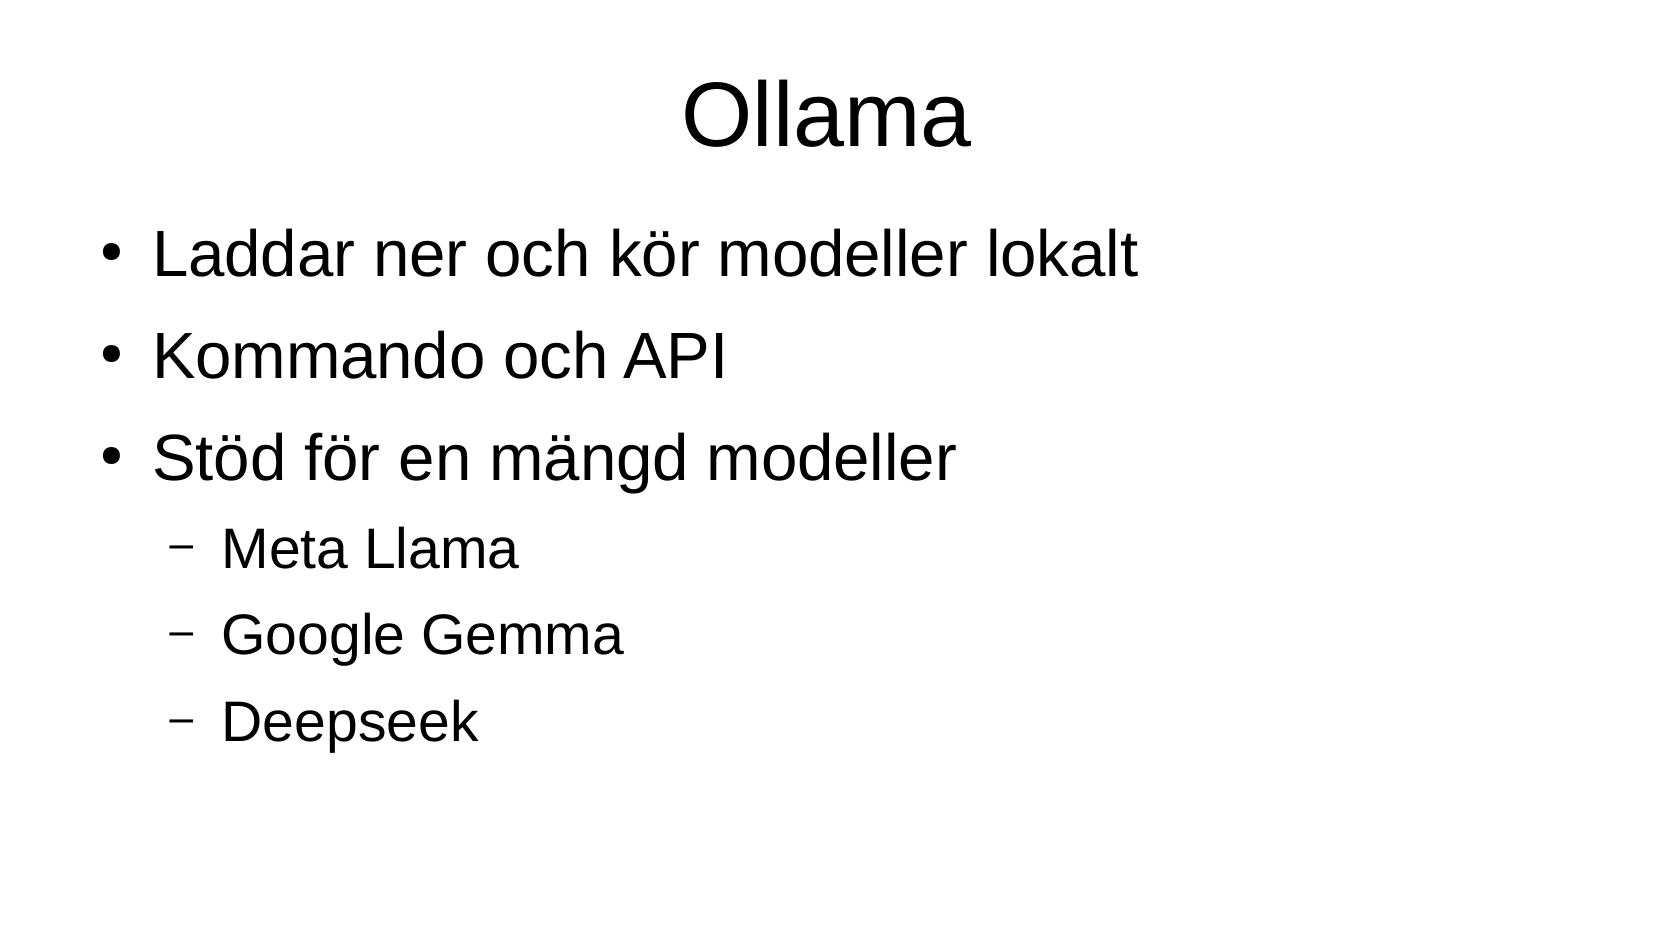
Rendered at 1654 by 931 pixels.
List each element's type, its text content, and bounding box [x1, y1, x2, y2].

list Laddar ner och kör modeller lokalt Kommando och API Stöd för en mängd modeller Meta Llama Google Gemma Deepseek [82, 217, 1571, 758]
title Ollama [82, 37, 1571, 193]
